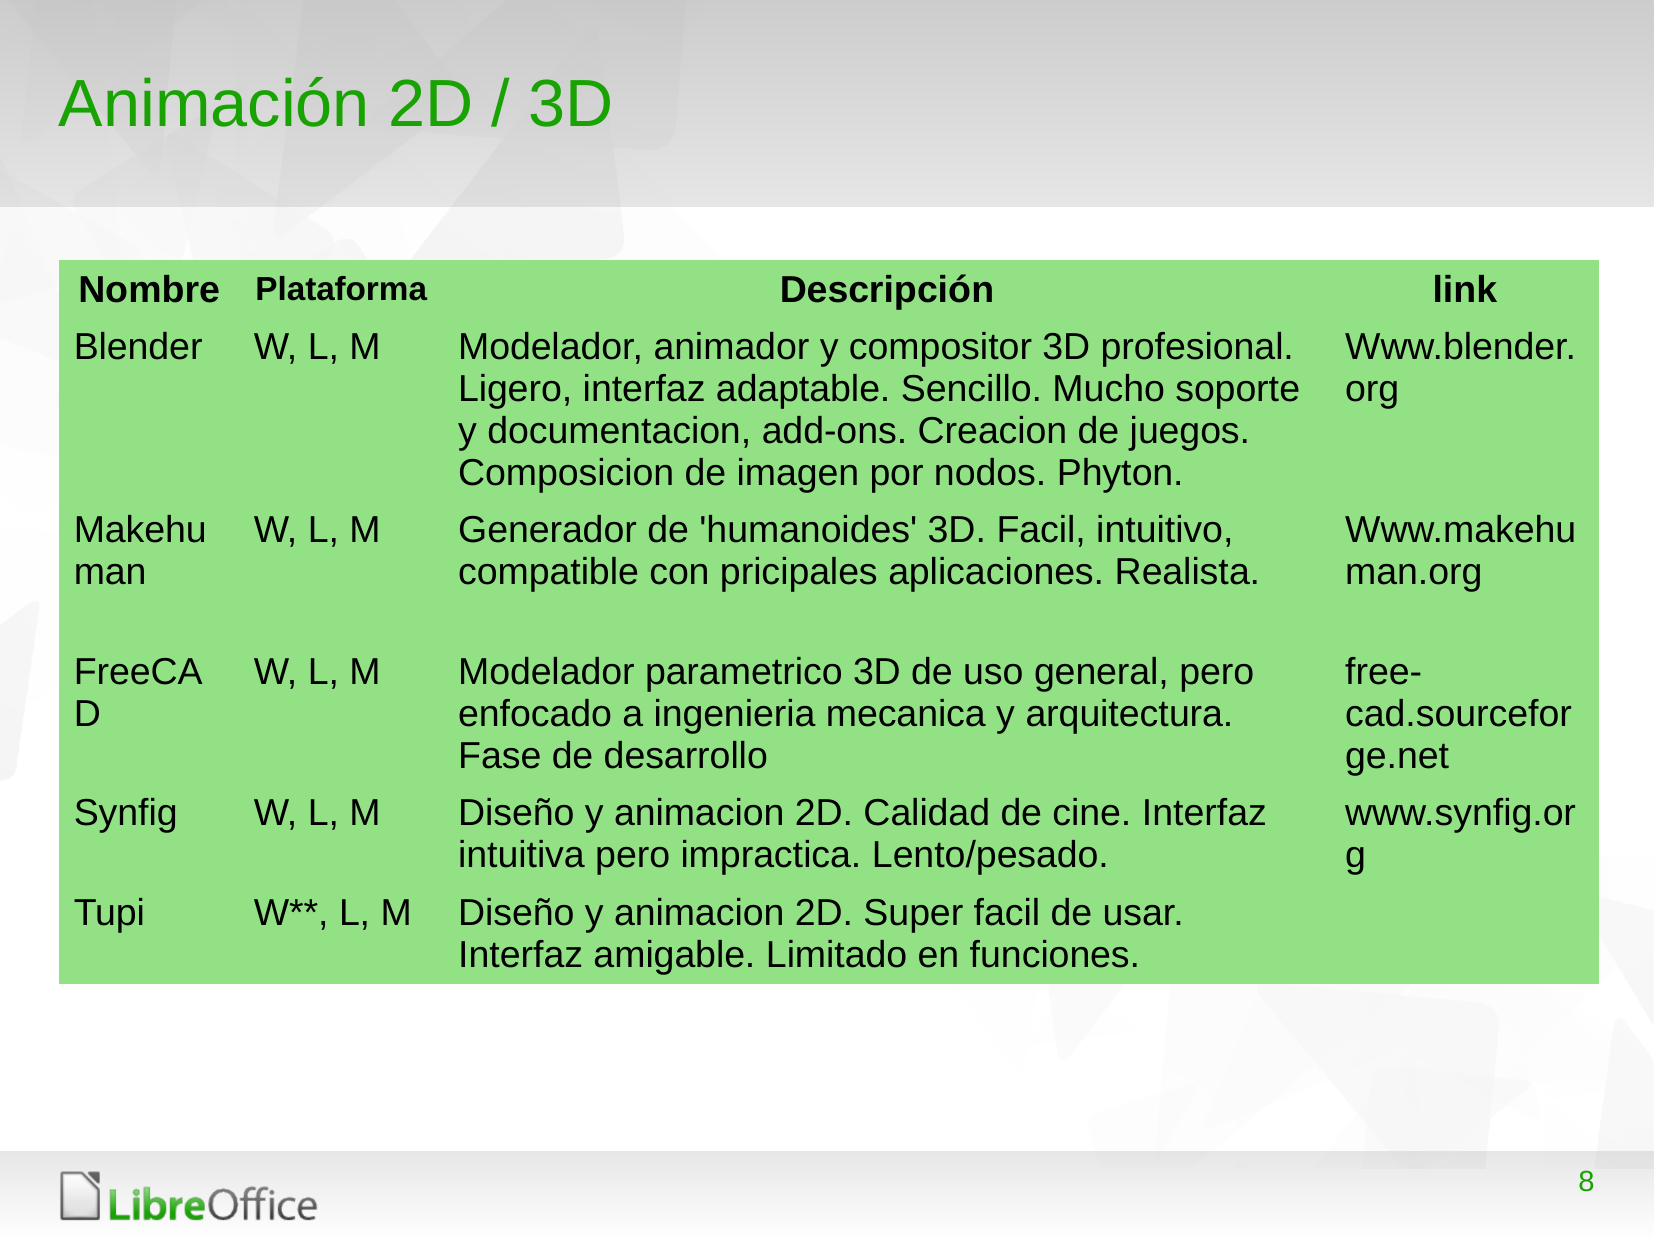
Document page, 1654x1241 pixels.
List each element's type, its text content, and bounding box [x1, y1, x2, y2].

picture [915, 548, 1654, 1169]
table_cell W, L, M [239, 501, 443, 643]
table_cell Tupi [59, 884, 239, 984]
picture [0, 0, 783, 931]
table_cell www.synfig.org [1330, 784, 1599, 884]
table_cell W, L, M [239, 643, 443, 784]
table_cell Www.blender.org [1330, 318, 1599, 501]
table_header Plataforma [239, 260, 443, 318]
table_cell [1330, 884, 1599, 984]
table_header Descripción [443, 260, 1330, 318]
table_cell Blender [59, 318, 239, 501]
table_cell Synfig [59, 784, 239, 884]
table_header link [1330, 260, 1599, 318]
table_cell free-cad.sourceforge.net [1330, 643, 1599, 784]
table_cell Www.makehuman.org [1330, 501, 1599, 643]
table_cell FreeCAD [59, 643, 239, 784]
table_cell Modelador, animador y compositor 3D profesional. Ligero, interfaz adaptable. Sencillo. Mucho soporte y documentacion, add-ons. Creacion de juegos. Composicion de imagen por nodos. Phyton. [443, 318, 1330, 501]
table_cell Diseño y animacion 2D. Super facil de usar. Interfaz amigable. Limitado en funciones. [443, 884, 1330, 984]
table_cell W**, L, M [239, 884, 443, 984]
title Animación 2D / 3D [59, 29, 1595, 178]
table_cell Makehuman [59, 501, 239, 643]
picture [41, 1152, 337, 1240]
table_cell Modelador parametrico 3D de uso general, pero enfocado a ingenieria mecanica y arquitectura. Fase de desarrollo [443, 643, 1330, 784]
table_header Nombre [59, 260, 239, 318]
table_cell Generador de 'humanoides' 3D. Facil, intuitivo, compatible con pricipales aplicaciones. Realista. [443, 501, 1330, 643]
table_cell W, L, M [239, 318, 443, 501]
table_cell W, L, M [239, 784, 443, 884]
table_cell Diseño y animacion 2D. Calidad de cine. Interfaz intuitiva pero impractica. Lento/pesado. [443, 784, 1330, 884]
